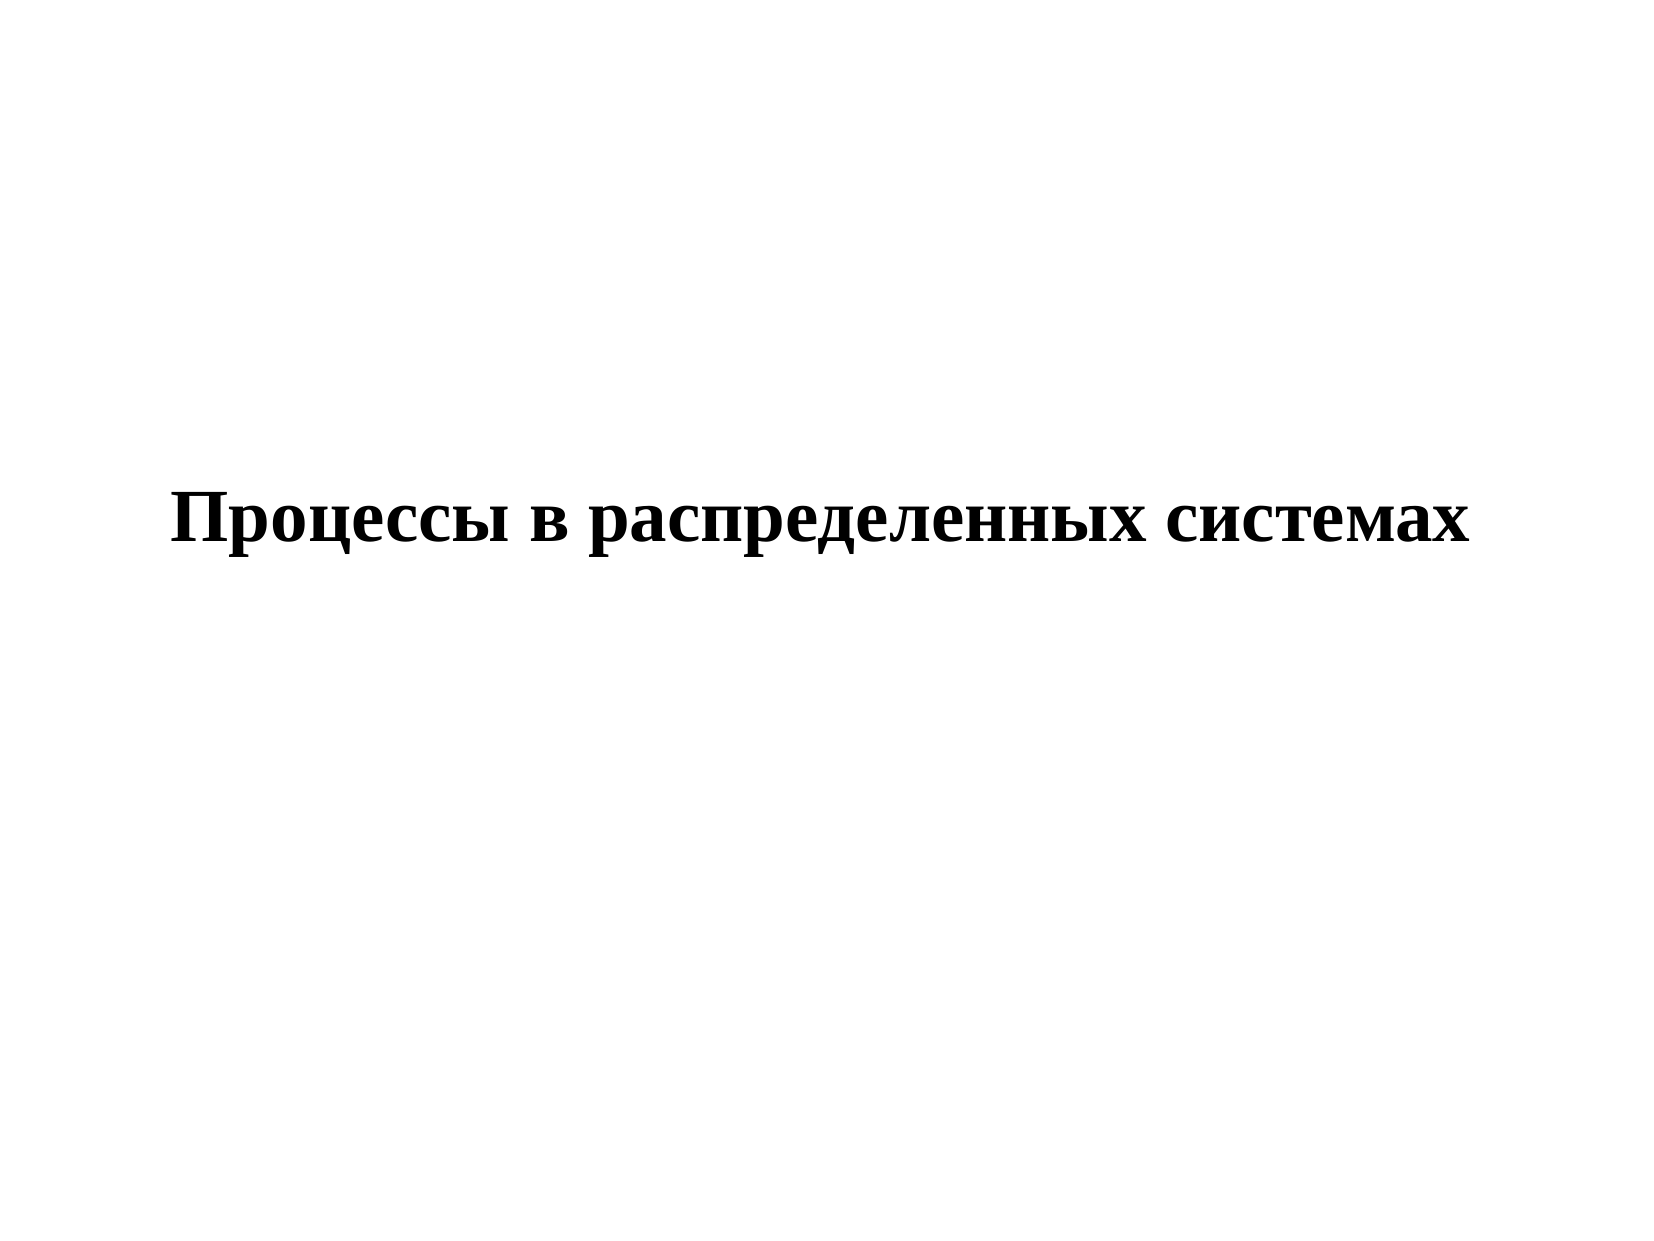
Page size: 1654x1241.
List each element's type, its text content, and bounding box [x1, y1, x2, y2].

title Процессы в распределенных системах [76, 305, 1565, 728]
